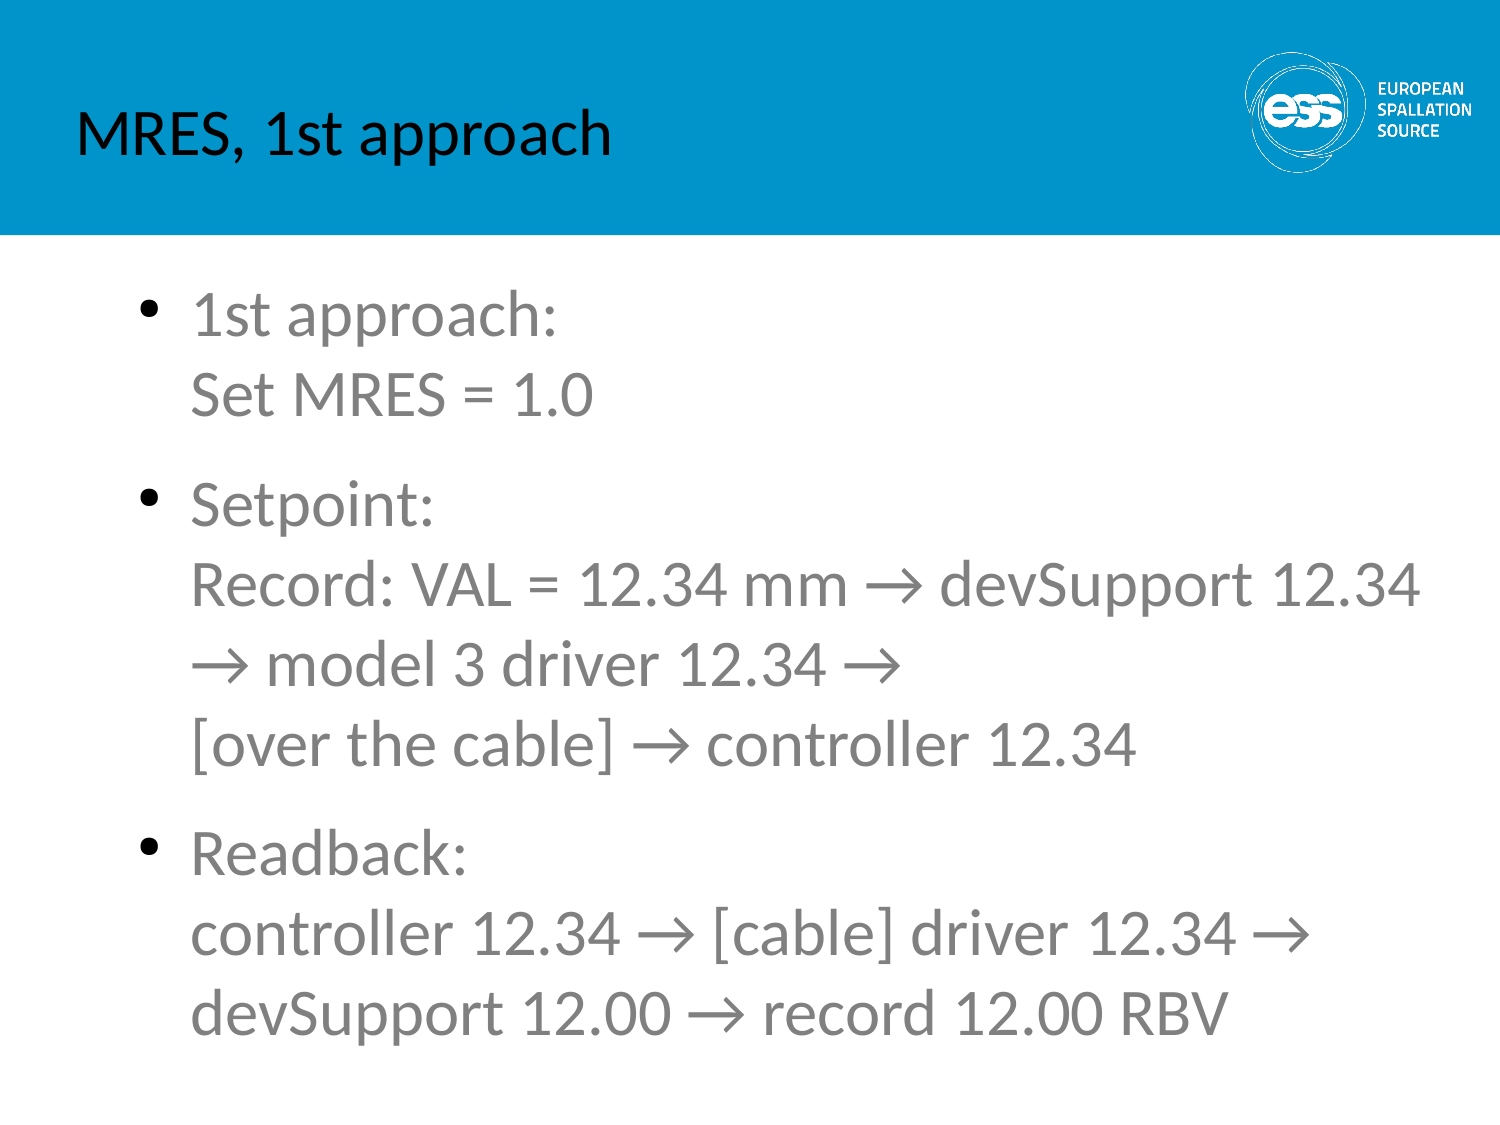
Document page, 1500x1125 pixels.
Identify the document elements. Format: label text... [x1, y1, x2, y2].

picture [1422, 125, 1428, 134]
picture [1389, 104, 1393, 115]
picture [1432, 125, 1438, 136]
title MRES, 1st approach [75, 45, 1247, 233]
picture [1409, 104, 1415, 115]
picture [1400, 83, 1407, 94]
picture [1454, 83, 1458, 94]
list 1st approach: Set MRES = 1.0 Setpoint: Record: VAL = 12.34 mm → devSupport 12.34 → model 3 driver 12.34 → [over the cable] → controller 12.34 Readback: controller 12.34 → [cable] driver 12.34 → devSupport 12.00 → record 12.00 RBV [105, 262, 1456, 1005]
picture [1423, 83, 1430, 94]
picture [1264, 94, 1342, 127]
picture [1443, 86, 1450, 93]
picture [1398, 109, 1406, 115]
picture [1379, 83, 1385, 94]
picture [1418, 104, 1423, 115]
picture [1436, 104, 1444, 115]
